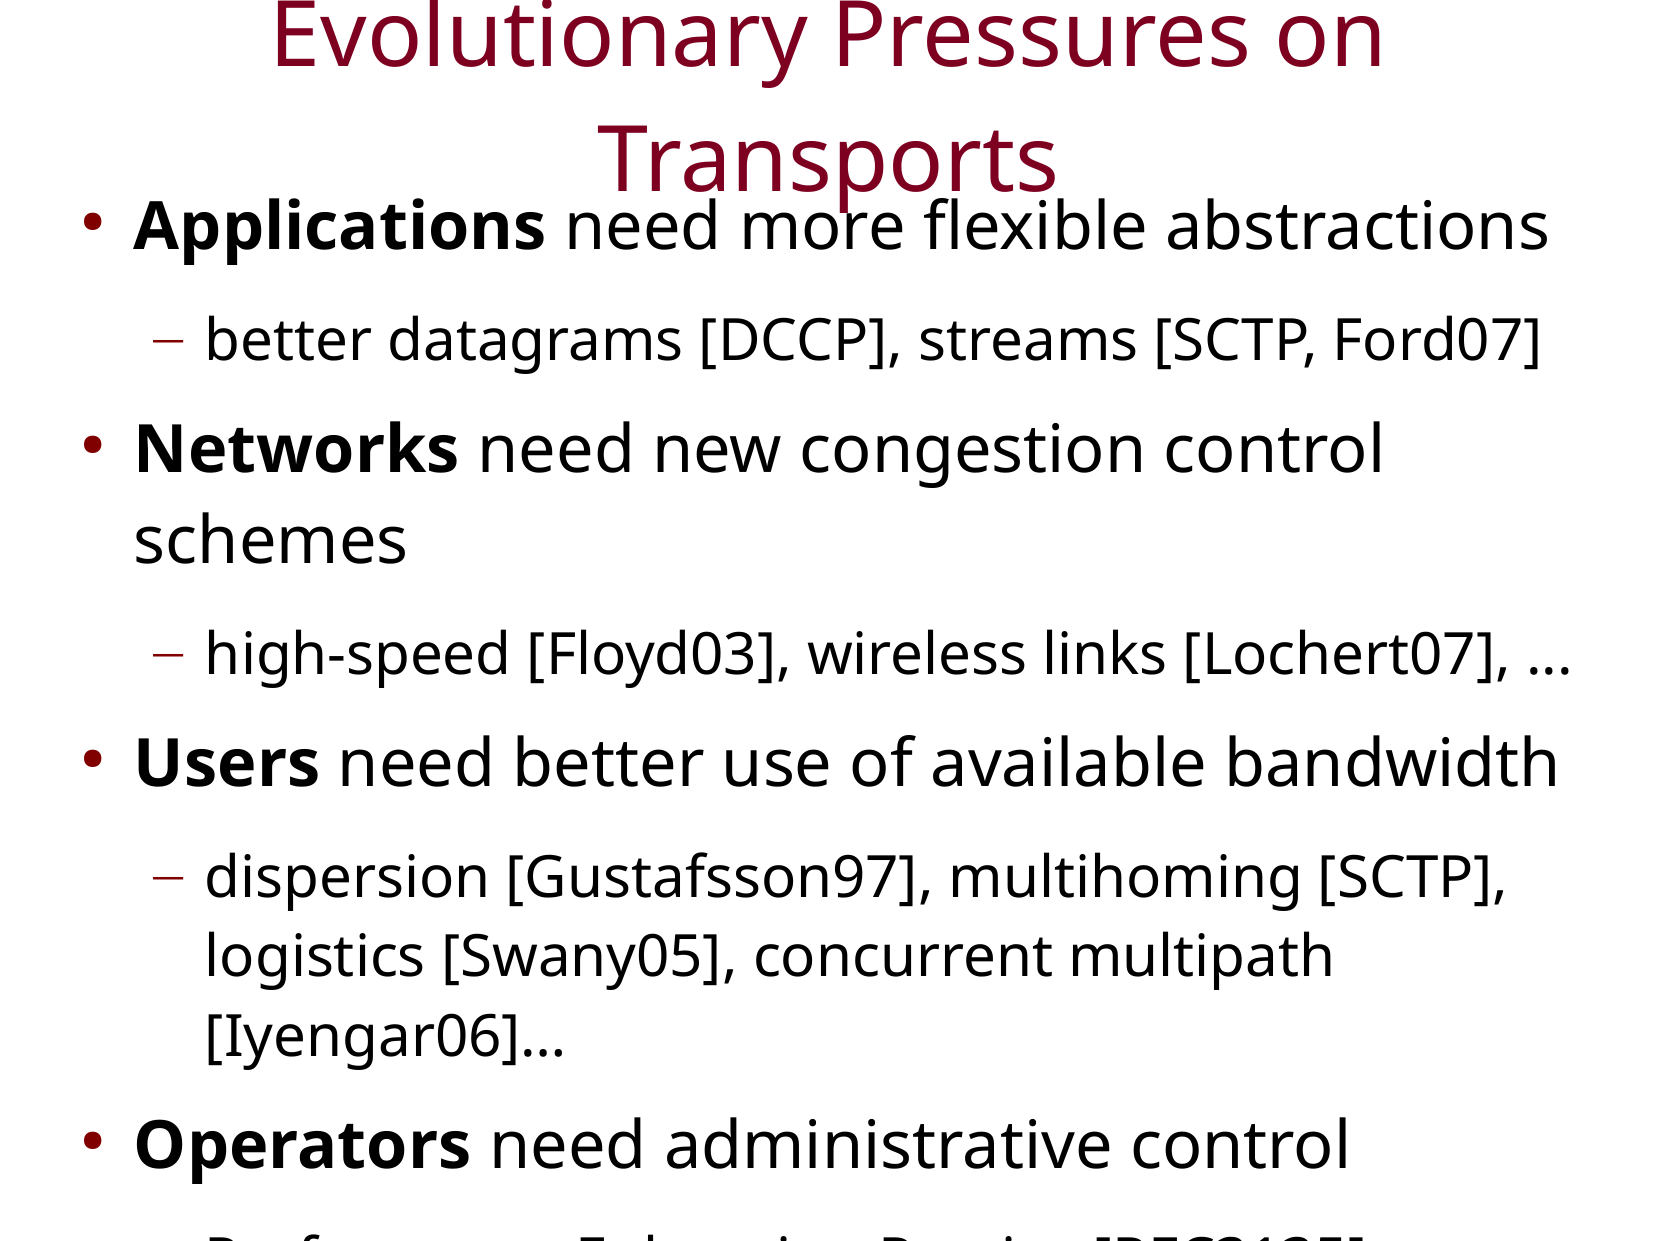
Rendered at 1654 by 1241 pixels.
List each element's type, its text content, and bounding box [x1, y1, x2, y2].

list Applications need more flexible abstractions better datagrams [DCCP], streams [SCTP, Ford07] Networks need new congestion control schemes high-speed [Floyd03], wireless links [Lochert07], ... Users need better use of available bandwidth dispersion [Gustafsson97], multihoming [SCTP], logistics [Swany05], concurrent multipath [Iyengar06]… Operators need administrative control Performance Enhancing Proxies [RFC3135], NATs and Firewalls [RFC3022], traffic shapers We have partial solutions, but no deployment [63, 177, 1601, 1180]
title Evolutionary Pressures on Transports [82, 0, 1576, 177]
